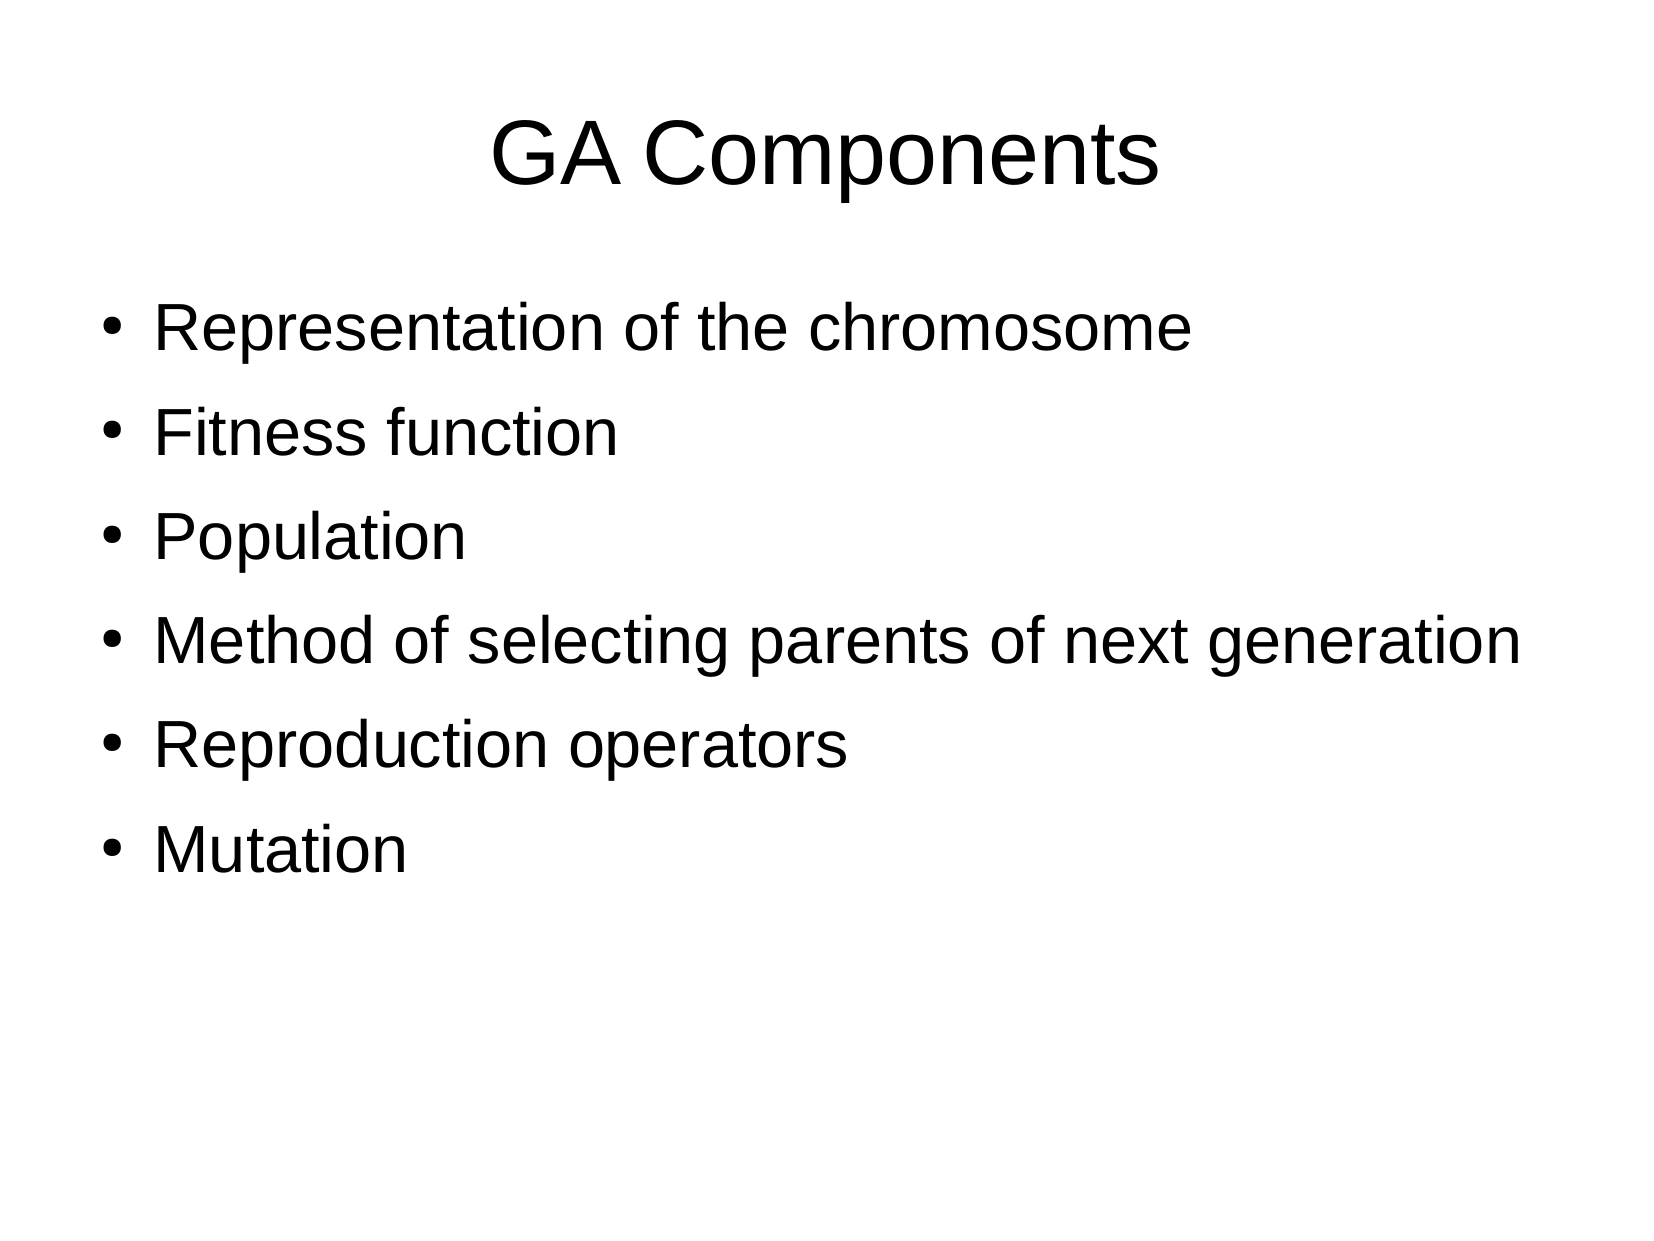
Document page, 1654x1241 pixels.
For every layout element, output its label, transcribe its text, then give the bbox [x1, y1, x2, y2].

title GA Components [82, 56, 1571, 250]
list Representation of the chromosome Fitness function Population Method of selecting parents of next generation Reproduction operators Mutation [82, 290, 1571, 1109]
